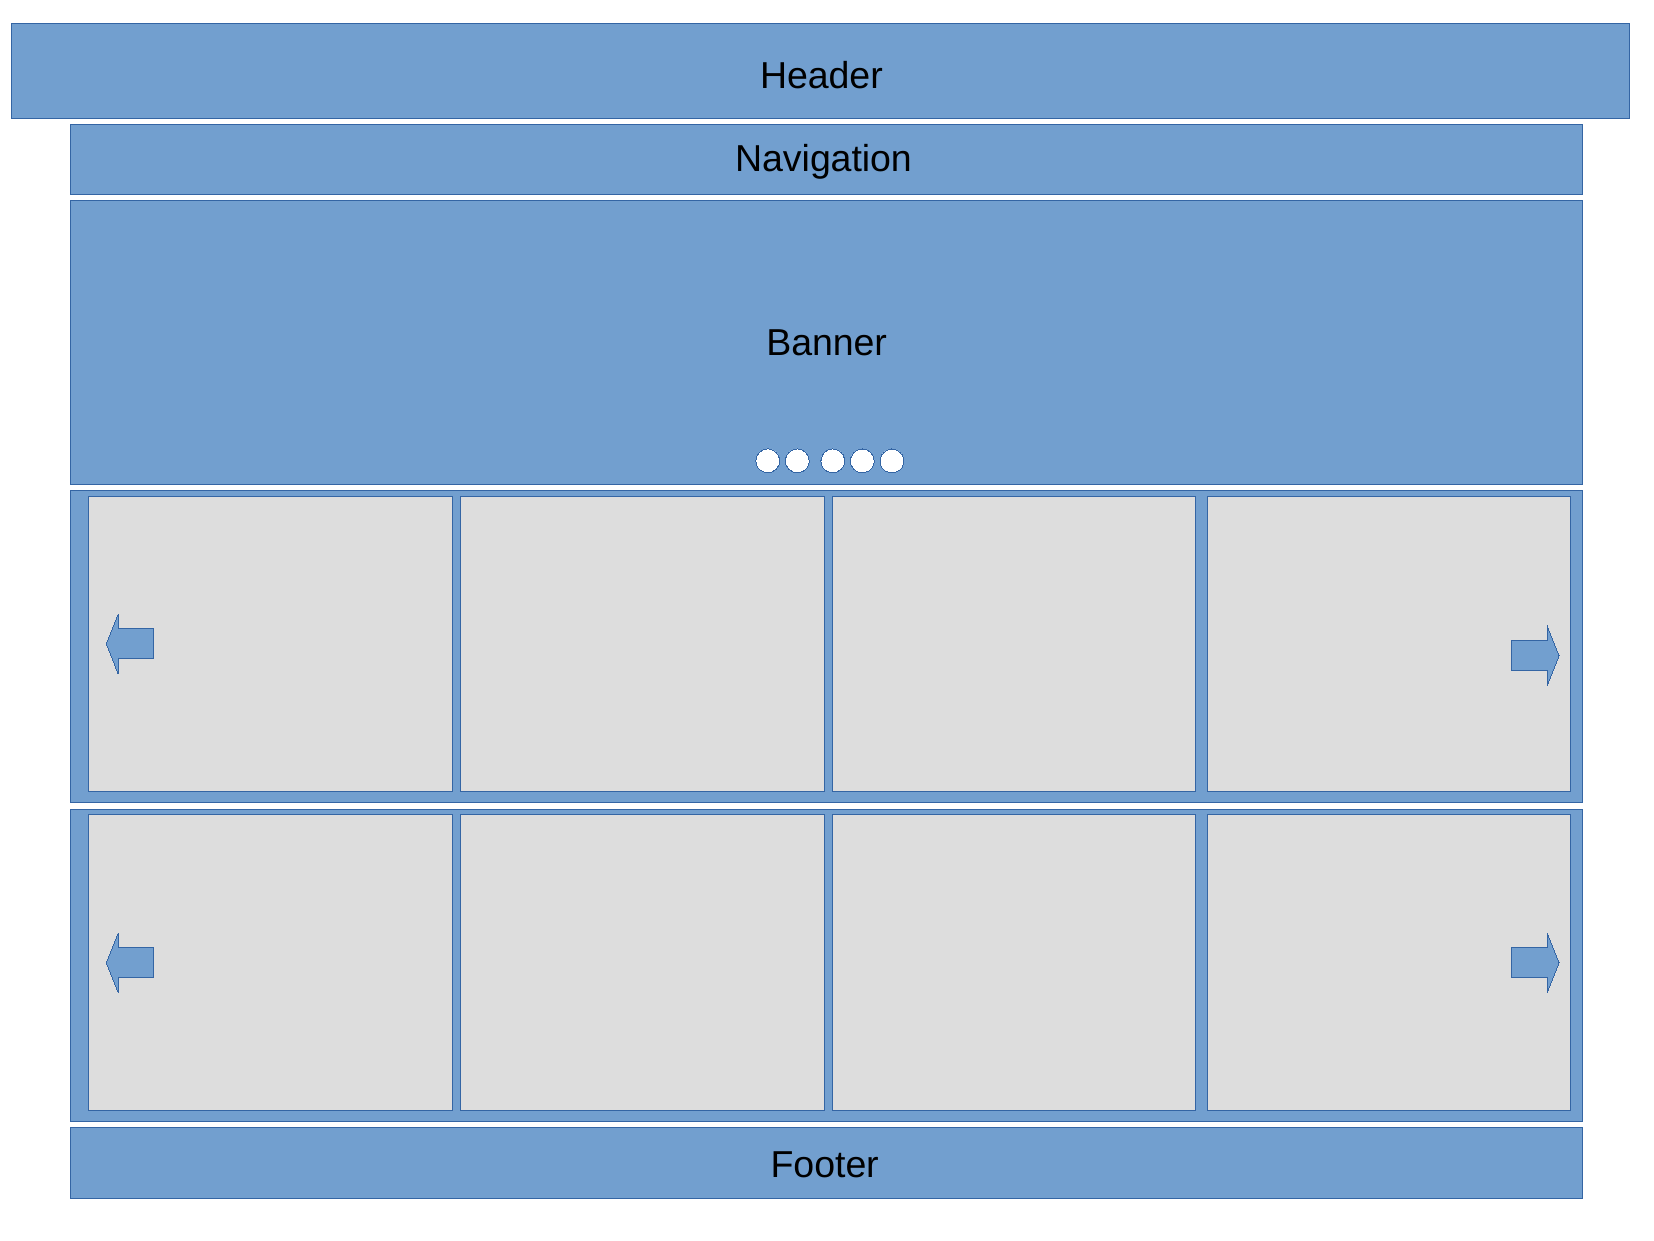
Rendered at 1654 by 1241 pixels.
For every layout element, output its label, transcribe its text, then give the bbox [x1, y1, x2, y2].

text_box [850, 448, 875, 473]
text_box [880, 448, 904, 473]
text_box [70, 490, 1583, 803]
text_box [11, 23, 1630, 119]
text_box Navigation [720, 129, 927, 187]
text_box [820, 448, 845, 473]
text_box Header [745, 47, 898, 105]
text_box [755, 448, 780, 473]
text_box [785, 448, 810, 473]
text_box [70, 124, 1583, 195]
text_box [70, 809, 1583, 1122]
text_box Footer [755, 1136, 894, 1193]
text_box Banner [70, 200, 1583, 485]
text_box [70, 1127, 1583, 1199]
